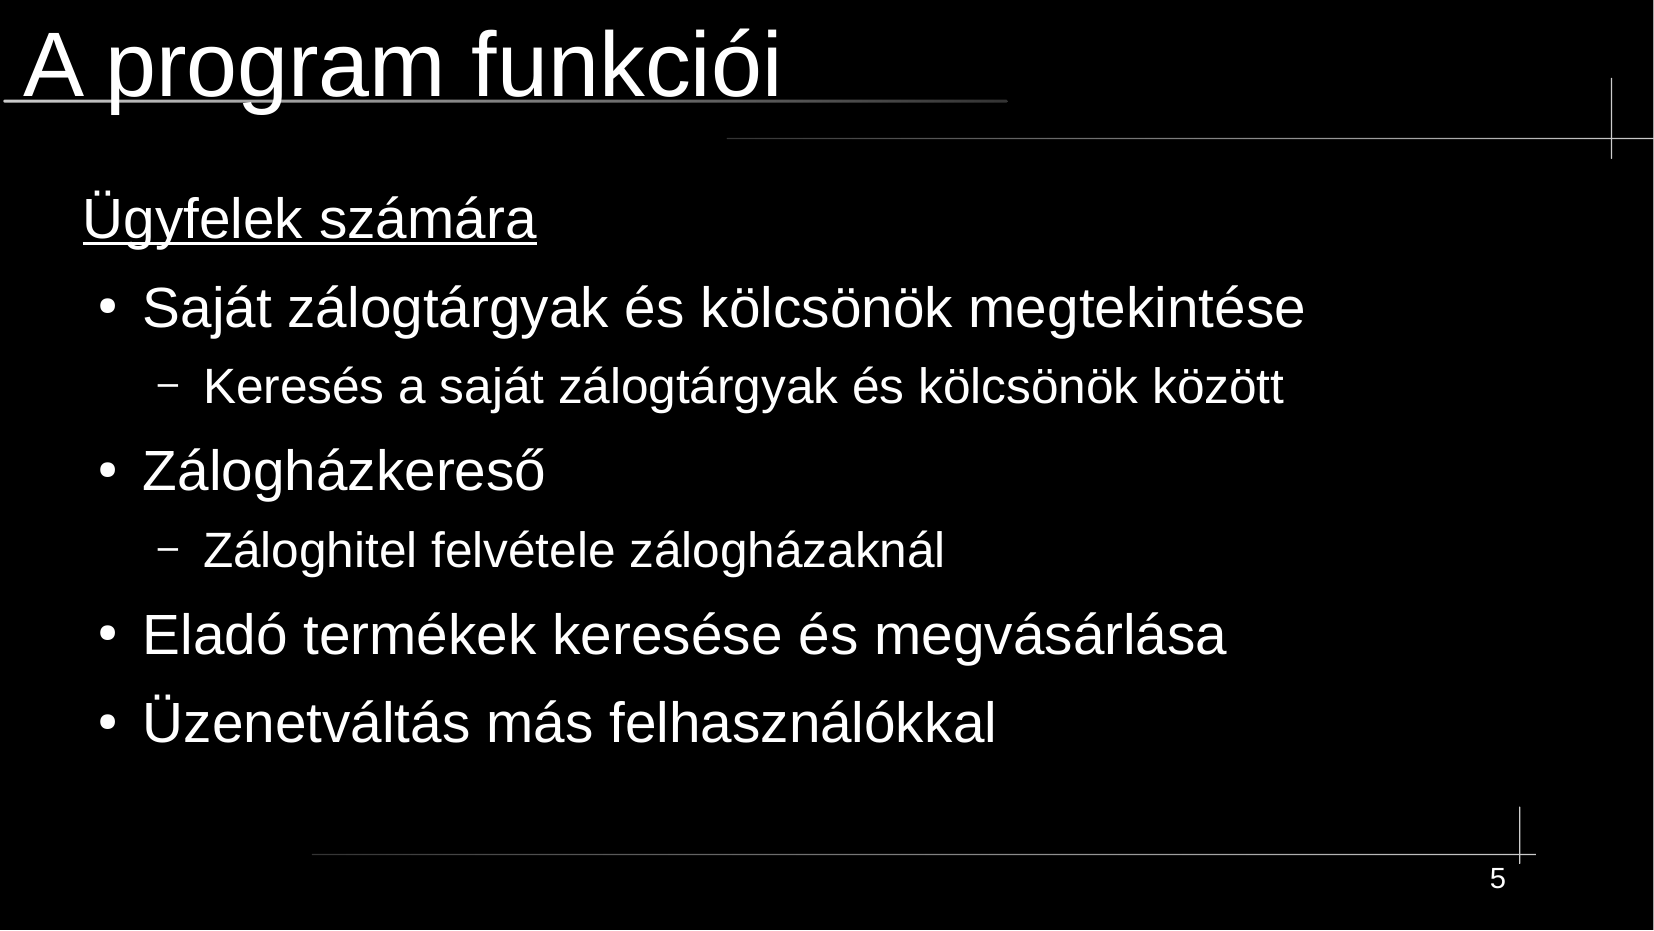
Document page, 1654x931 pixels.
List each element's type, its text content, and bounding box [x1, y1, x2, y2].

list Ügyfelek számára Saját zálogtárgyak és kölcsönök megtekintése Keresés a saját zálogtárgyak és kölcsönök között Zálogházkereső Záloghitel felvétele zálogházaknál Eladó termékek keresése és megvásárlása Üzenetváltás más felhasználókkal [82, 187, 1571, 758]
title A program funkciói [23, 11, 1589, 119]
